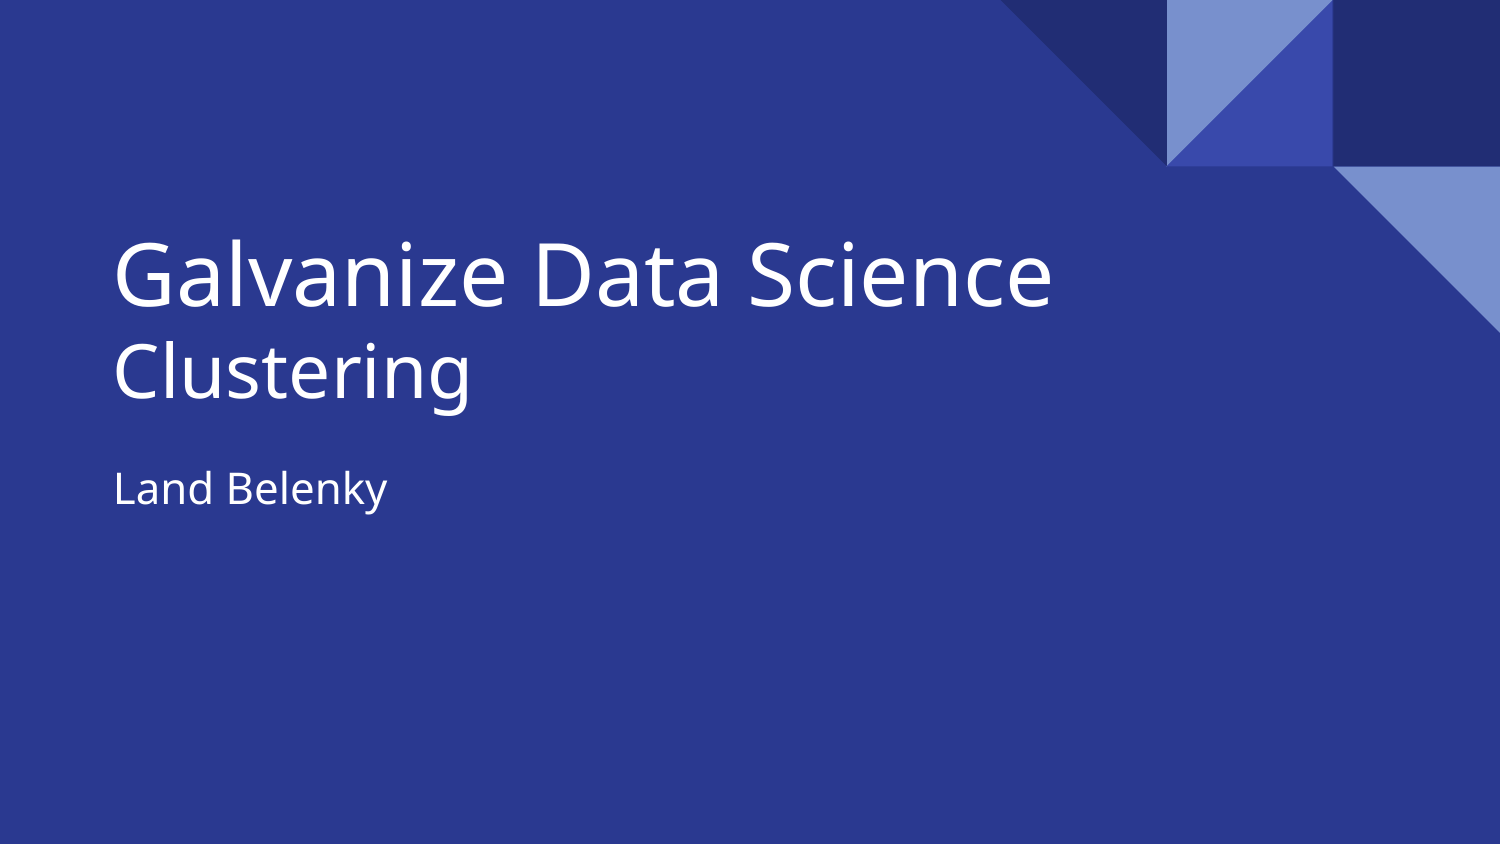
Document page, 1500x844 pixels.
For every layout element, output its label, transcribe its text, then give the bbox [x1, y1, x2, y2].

text_box Land Belenky [98, 445, 1447, 517]
text_box Galvanize Data Science Clustering [98, 291, 1447, 429]
